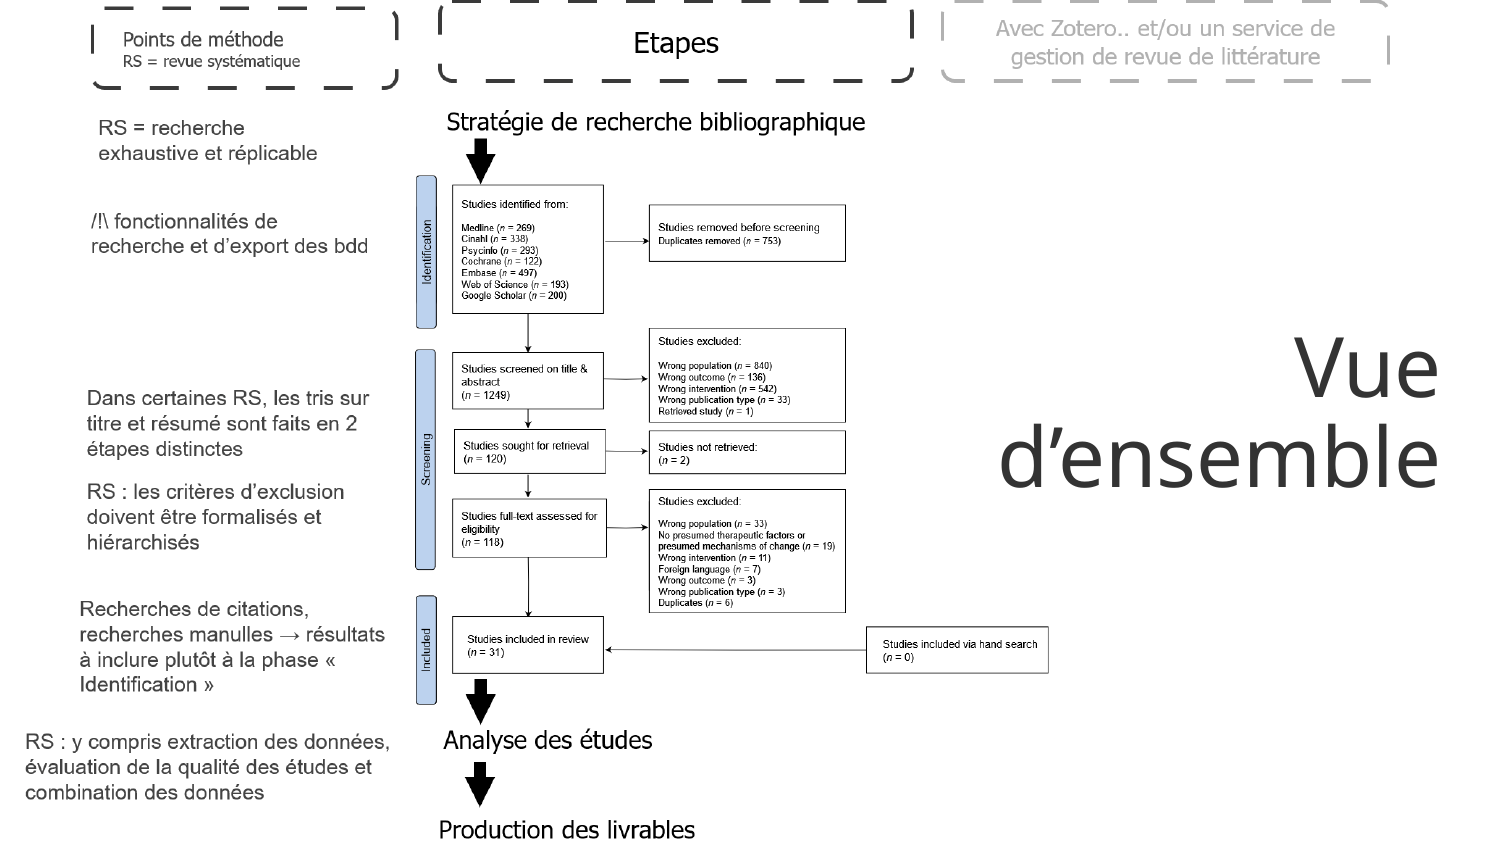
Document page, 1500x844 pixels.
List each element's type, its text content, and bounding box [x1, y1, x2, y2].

title Vue d’ensemble [943, 334, 1457, 498]
picture [23, 0, 1390, 844]
